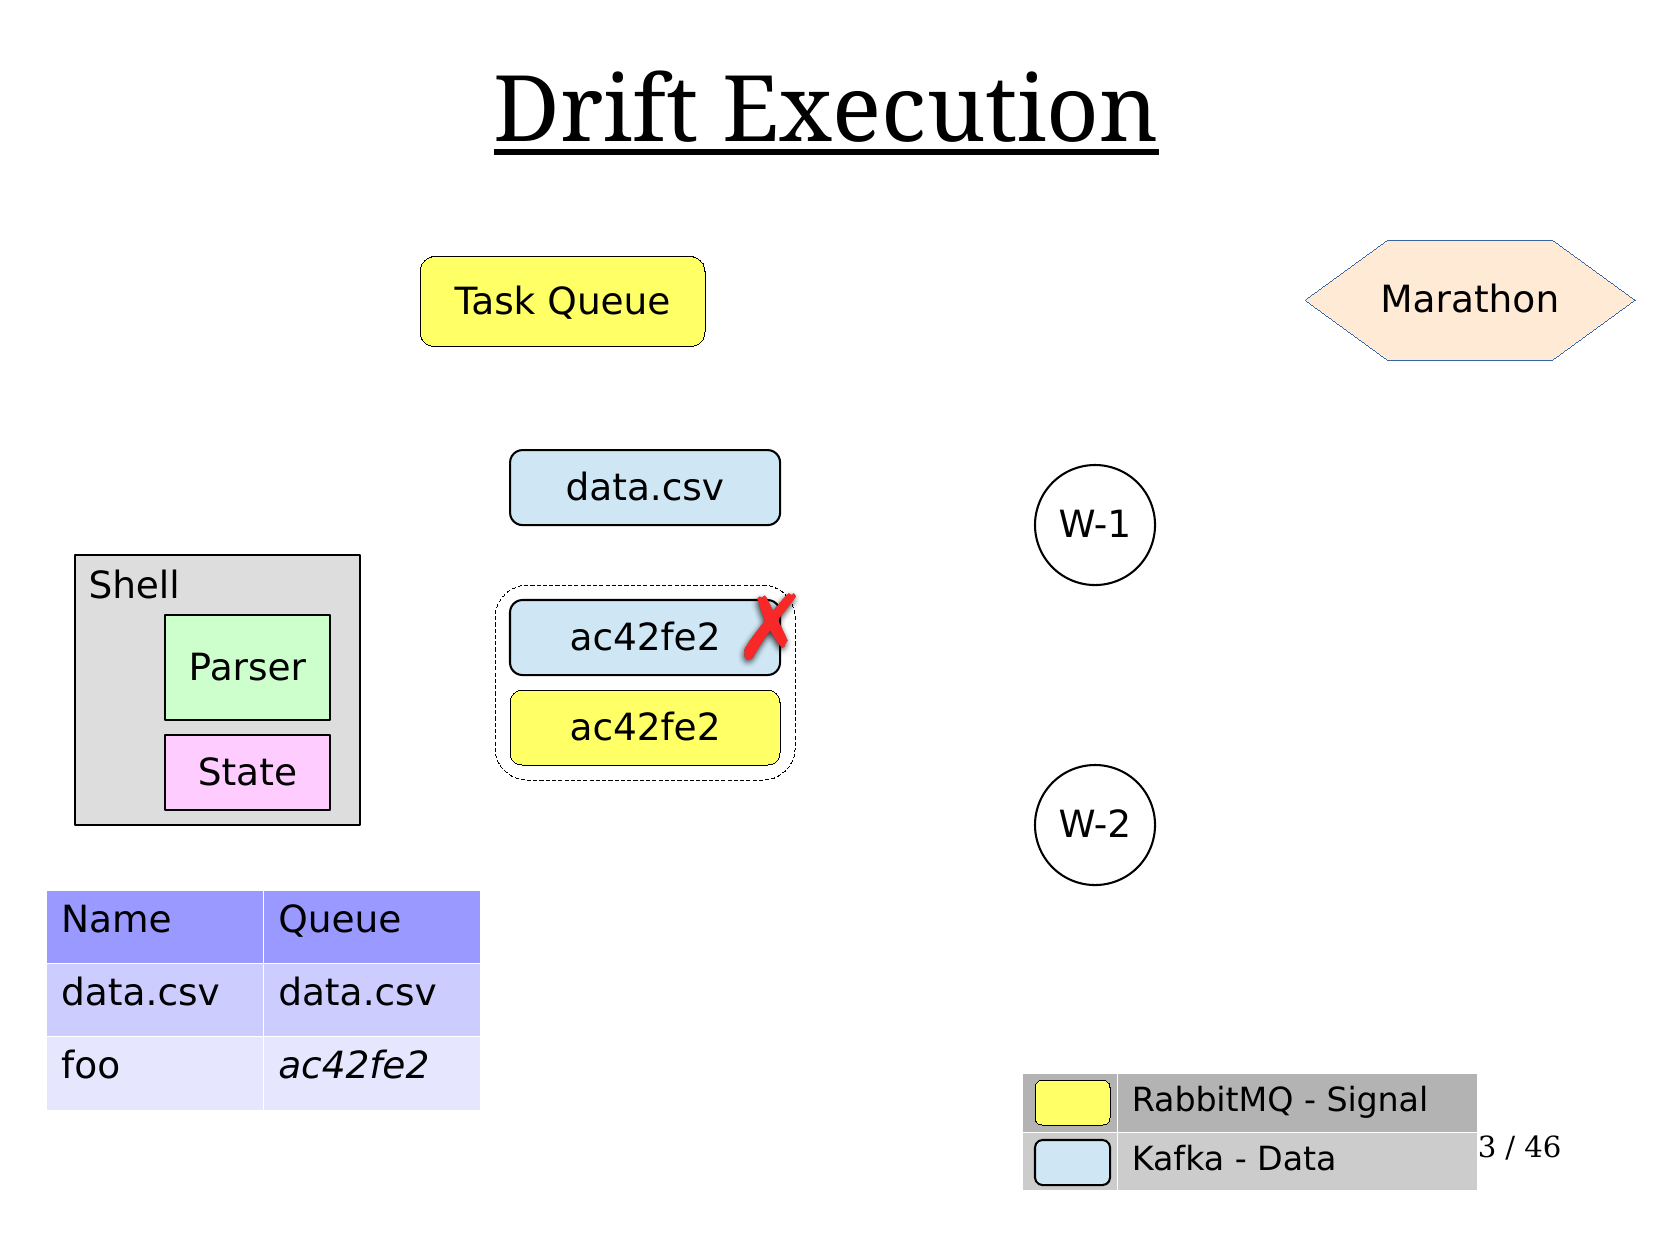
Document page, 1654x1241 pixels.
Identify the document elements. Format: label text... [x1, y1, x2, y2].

text_box W-2 [1035, 765, 1156, 886]
text_box [75, 555, 361, 826]
table_cell ac42fe2 [264, 1037, 480, 1110]
table_cell [1023, 1133, 1117, 1190]
text_box W-1 [1035, 465, 1156, 586]
text_box data.csv [510, 450, 781, 526]
title Drift Execution [82, 2, 1571, 211]
text_box Marathon [1305, 240, 1636, 361]
table_cell data.csv [264, 964, 480, 1036]
table_header Name [47, 891, 263, 963]
text_box Task Queue [420, 256, 706, 347]
text_box Parser [165, 615, 331, 721]
text_box [1035, 1140, 1111, 1186]
text_box [495, 585, 796, 781]
table_header RabbitMQ - Signal [1118, 1074, 1477, 1132]
table_cell data.csv [47, 964, 263, 1036]
text_box [1035, 1080, 1111, 1126]
picture [720, 577, 818, 676]
table_header Queue [264, 891, 480, 963]
table_cell foo [47, 1037, 263, 1110]
table_header [1023, 1074, 1117, 1132]
text_box Shell [73, 556, 196, 616]
table_cell Kafka - Data [1118, 1133, 1477, 1190]
text_box State [165, 735, 331, 811]
